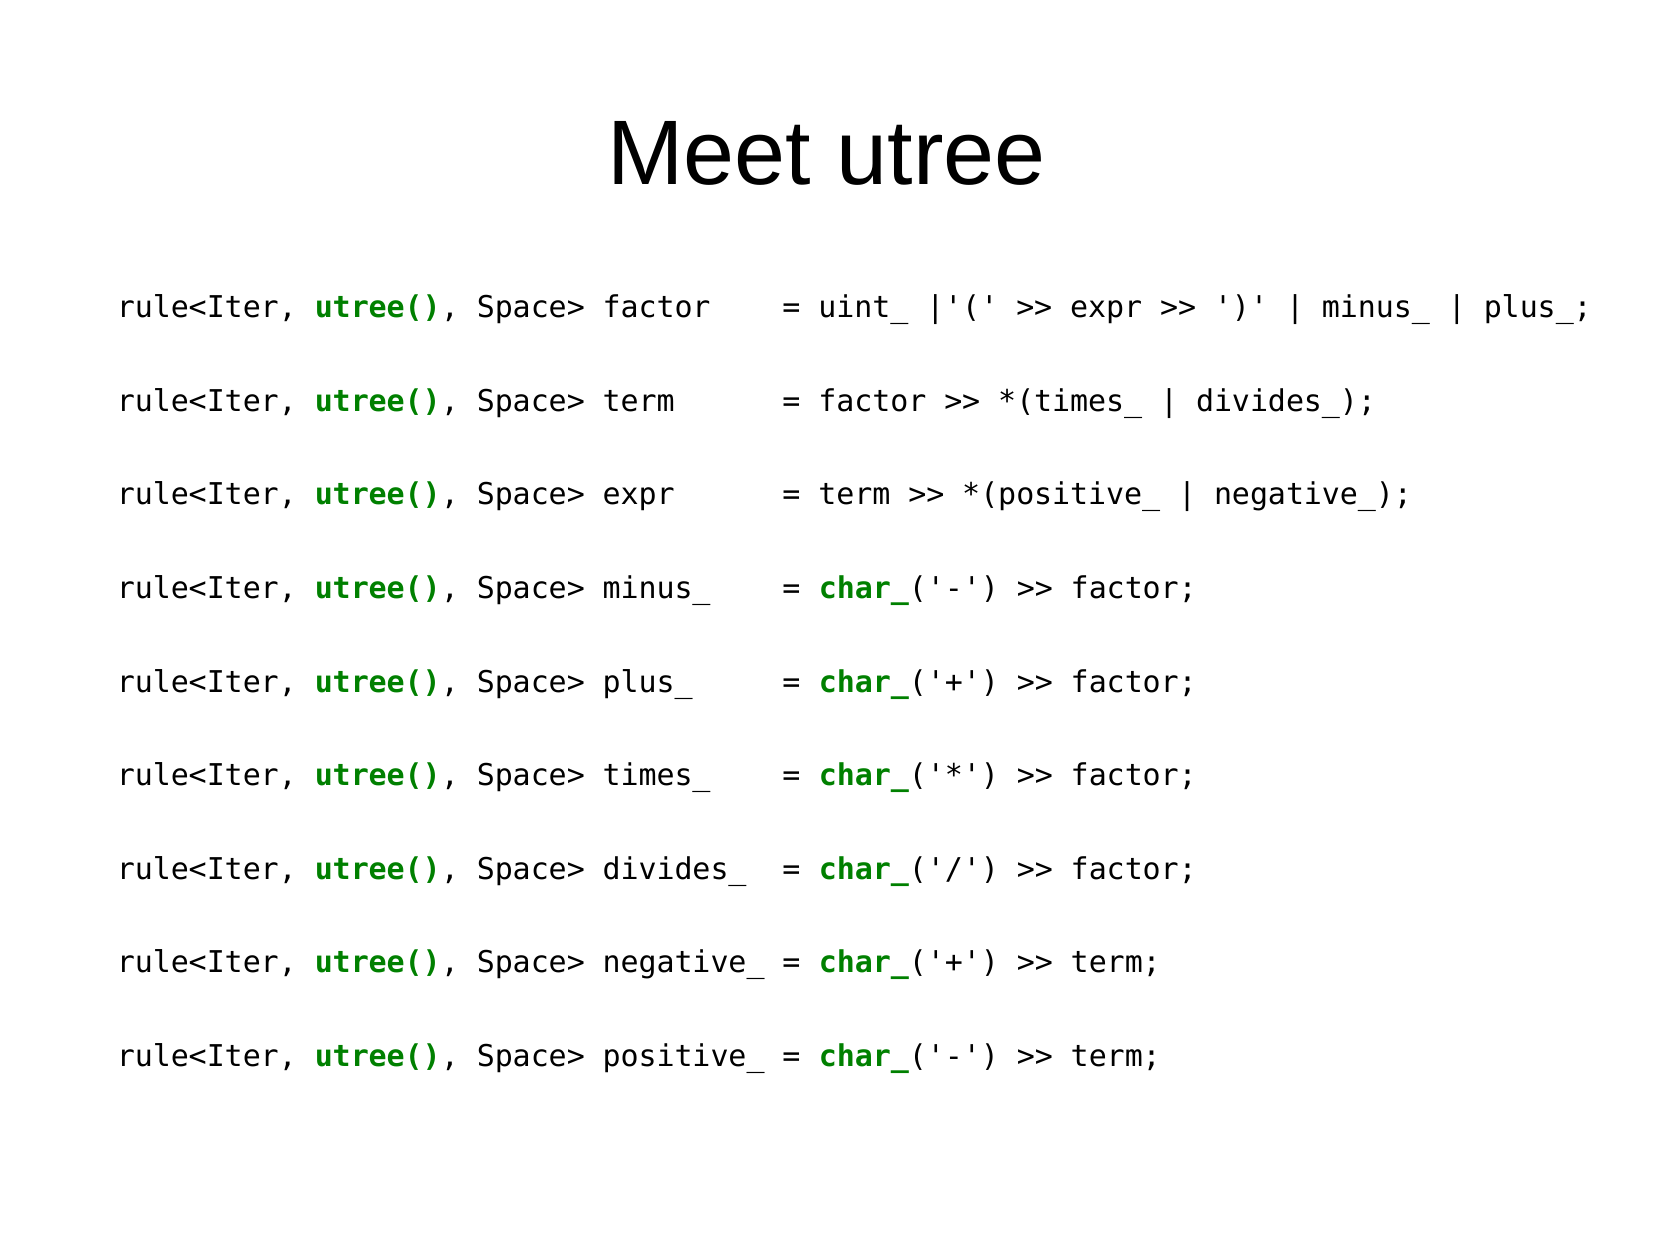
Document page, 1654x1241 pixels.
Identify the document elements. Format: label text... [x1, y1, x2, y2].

list rule<Iter, utree(), Space> factor = uint_ |'(' >> expr >> ')' | minus_ | plus_; rule<Iter, utree(), Space> term = factor >> *(times_ | divides_); rule<Iter, utree(), Space> expr = term >> *(positive_ | negative_); rule<Iter, utree(), Space> minus_ = char_('-') >> factor; rule<Iter, utree(), Space> plus_ = char_('+') >> factor; rule<Iter, utree(), Space> times_ = char_('*') >> factor; rule<Iter, utree(), Space> divides_ = char_('/') >> factor; rule<Iter, utree(), Space> negative_ = char_('+') >> term; rule<Iter, utree(), Space> positive_ = char_('-') >> term; [60, 290, 1594, 1109]
title Meet utree [82, 49, 1571, 257]
